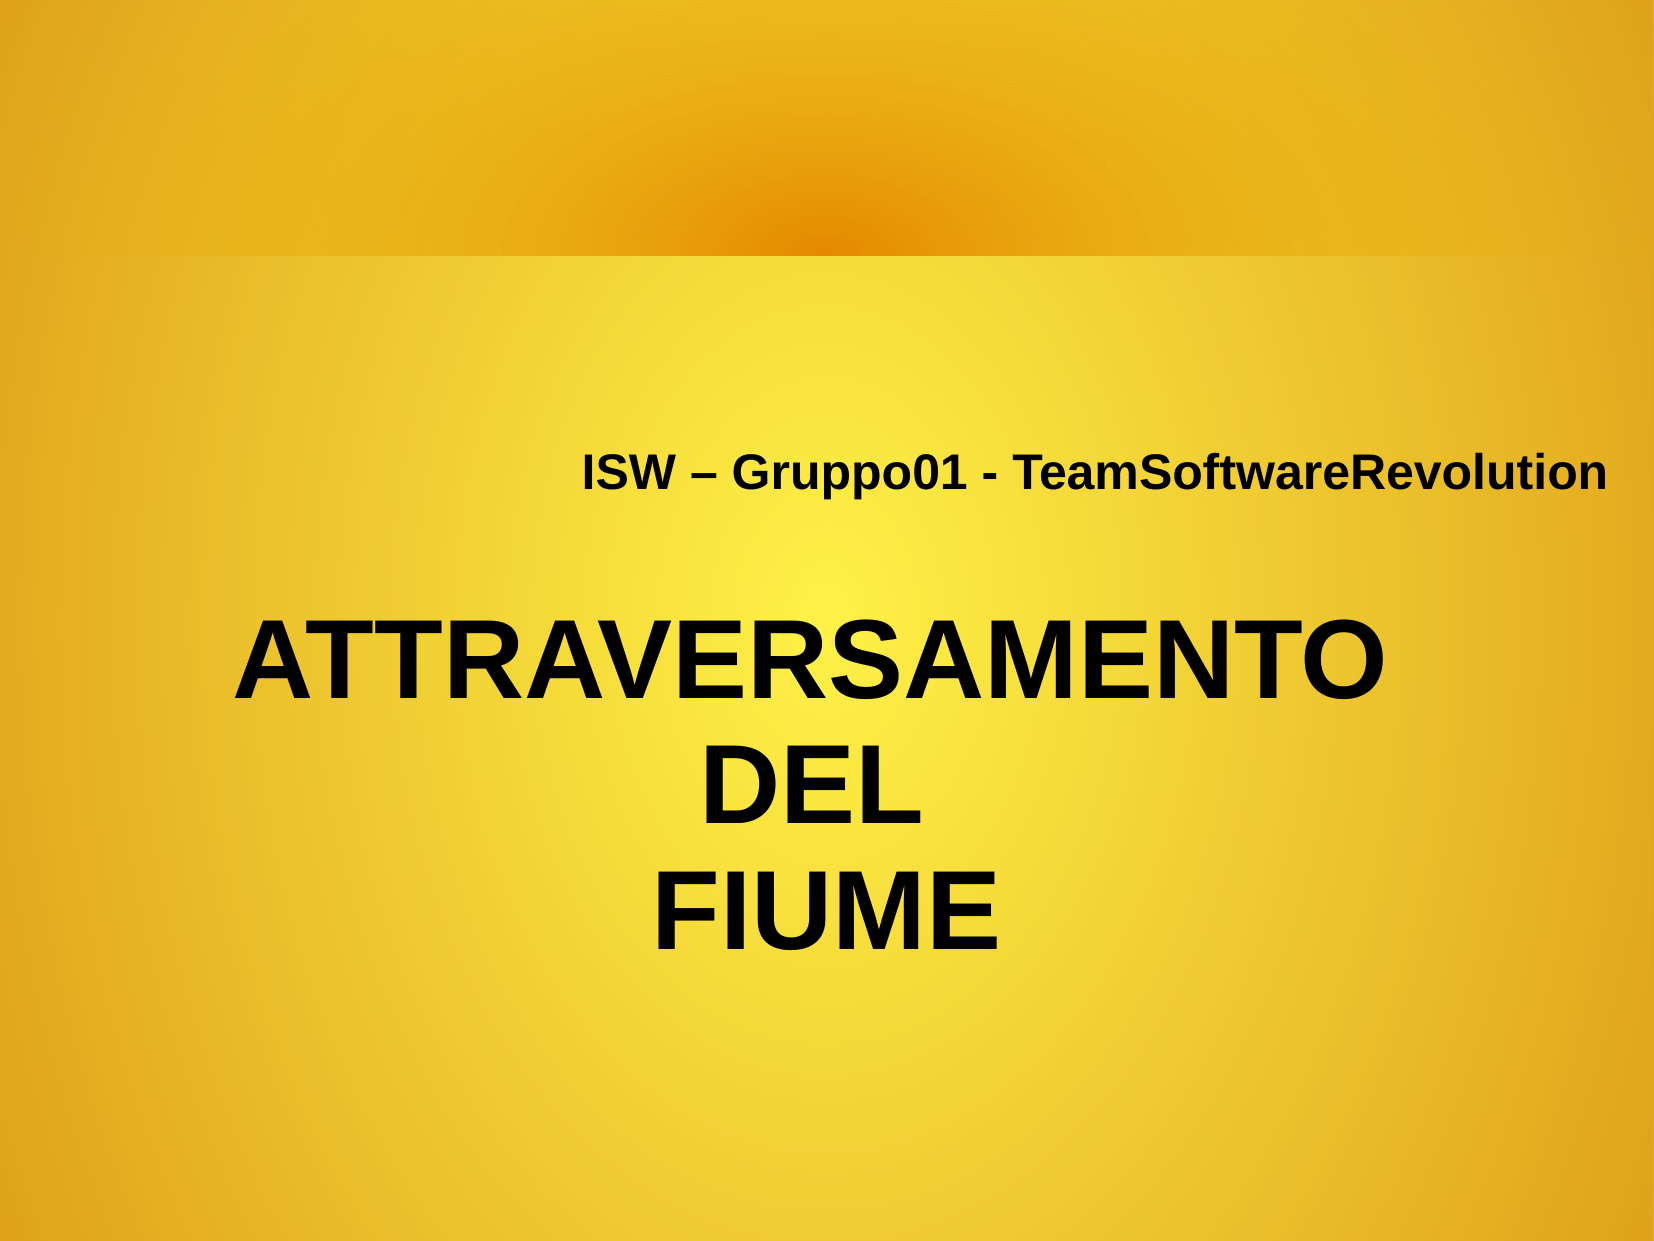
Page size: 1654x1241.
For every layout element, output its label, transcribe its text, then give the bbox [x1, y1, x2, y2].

text_box ATTRAVERSAMENTO DEL FIUME [0, 589, 1654, 981]
text_box ISW – Gruppo01 - TeamSoftwareRevolution [566, 437, 1654, 564]
